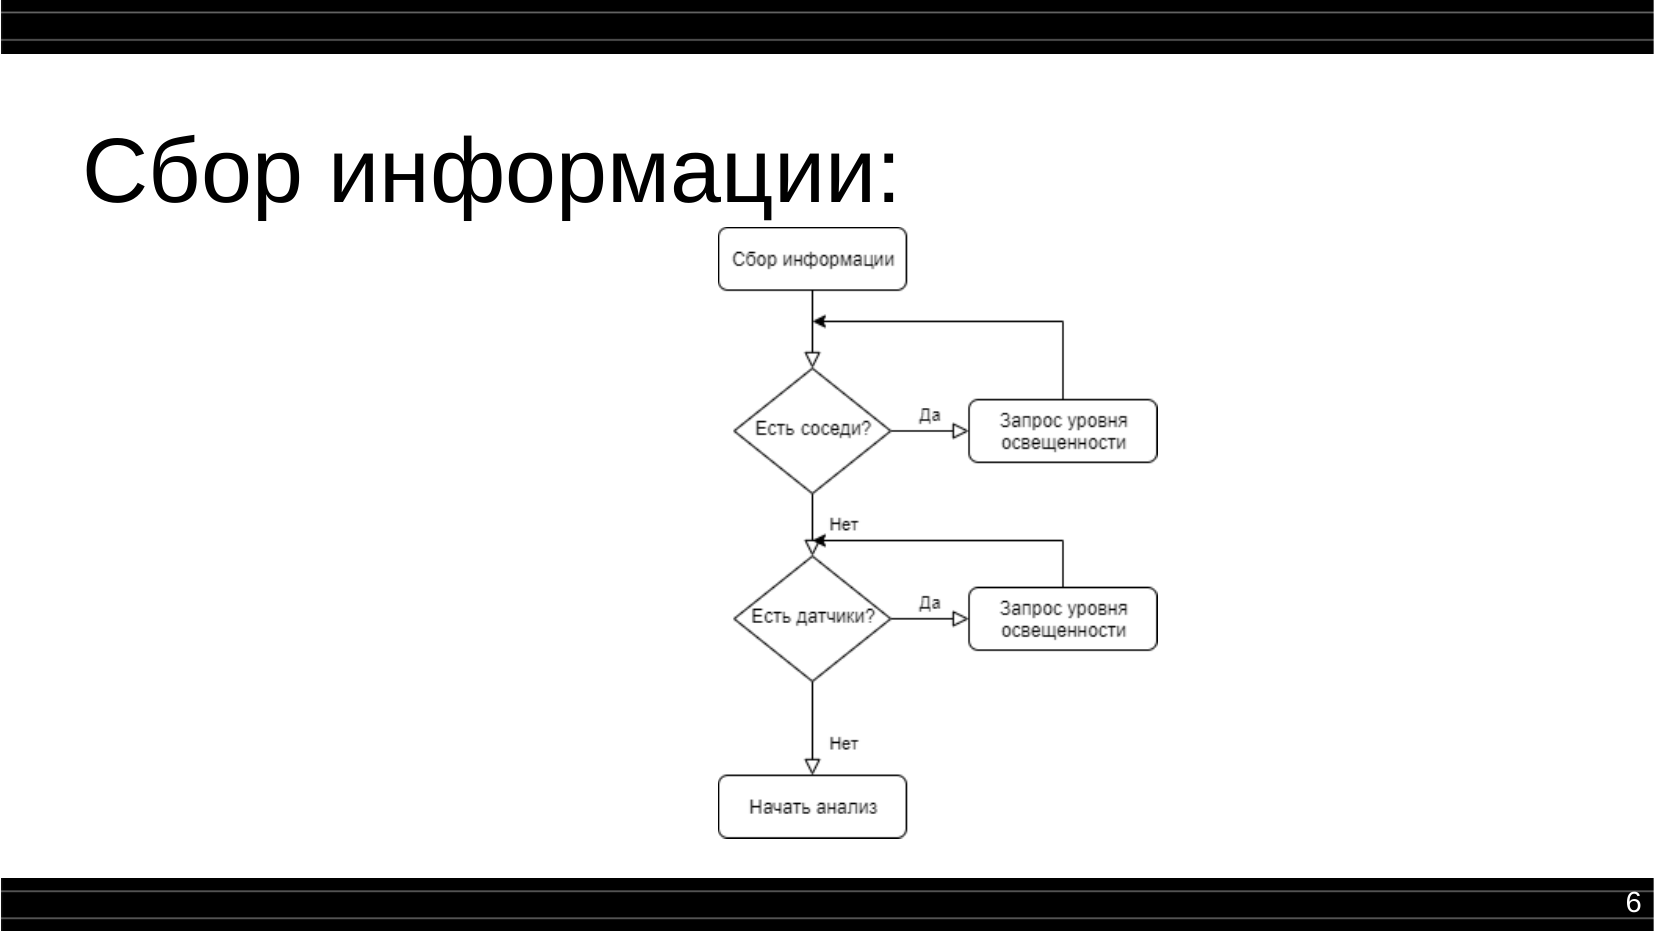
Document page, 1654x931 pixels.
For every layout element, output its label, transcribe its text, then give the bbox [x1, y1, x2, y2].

picture [1, 0, 1654, 54]
title Сбор информации: [82, 92, 1571, 249]
picture [718, 227, 1158, 839]
picture [1, 878, 1654, 931]
